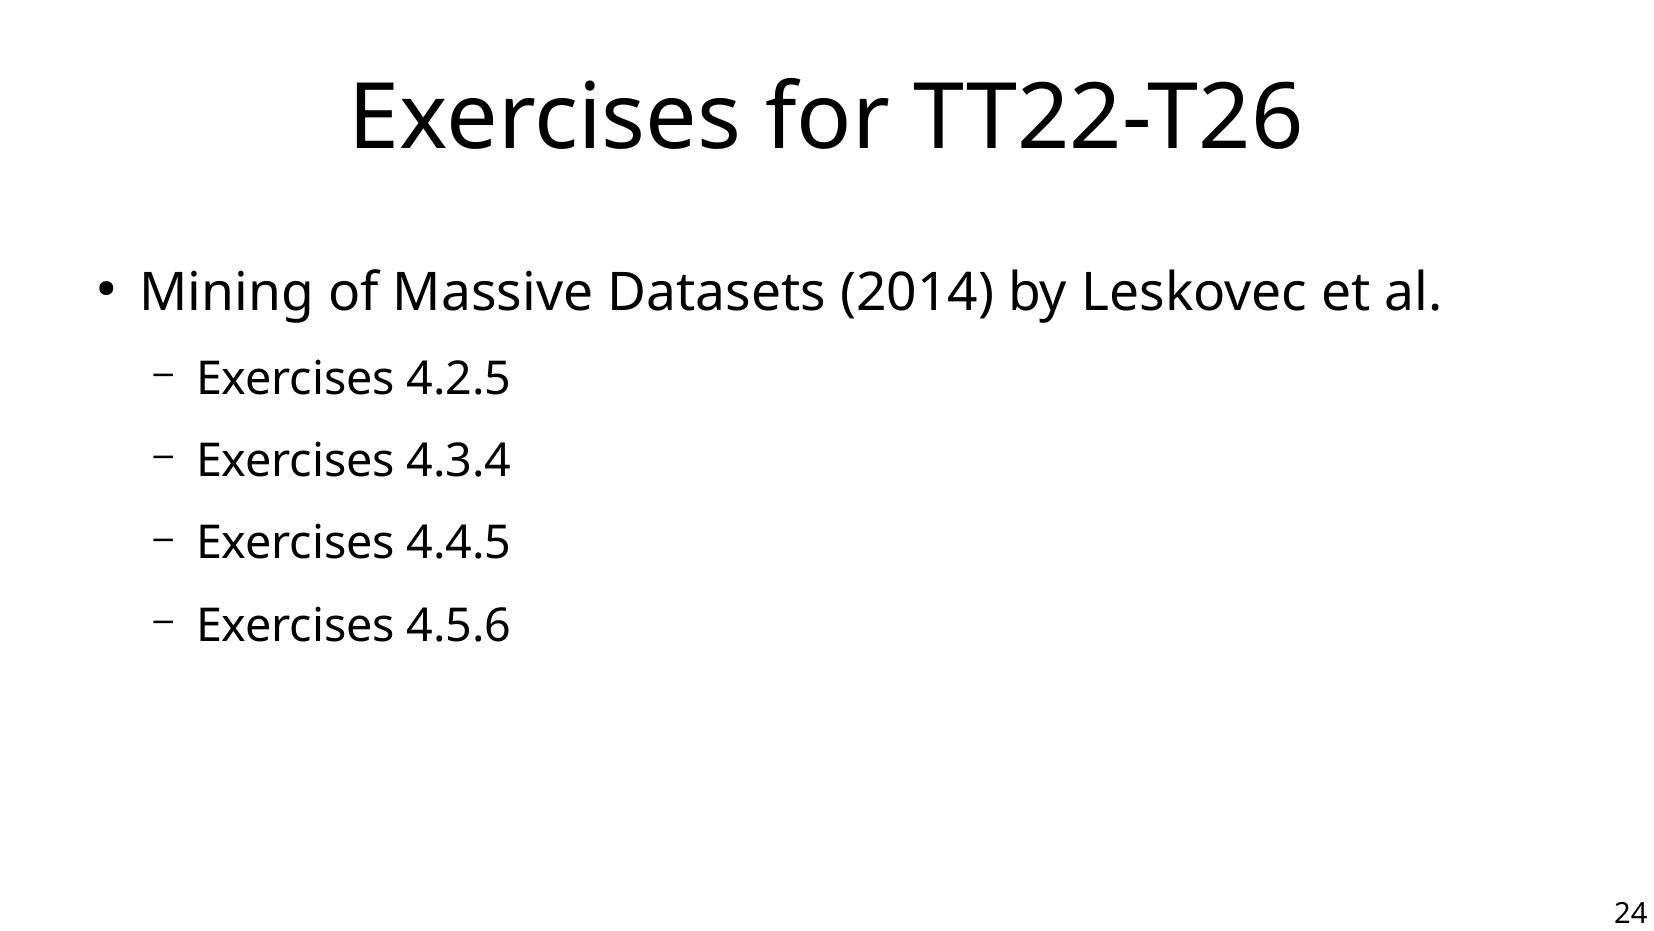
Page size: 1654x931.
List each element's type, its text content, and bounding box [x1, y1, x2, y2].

list Mining of Massive Datasets (2014) by Leskovec et al. Exercises 4.2.5 Exercises 4.3.4 Exercises 4.4.5 Exercises 4.5.6 [82, 253, 1571, 659]
title Exercises for TT22-T26 [82, 1, 1571, 226]
